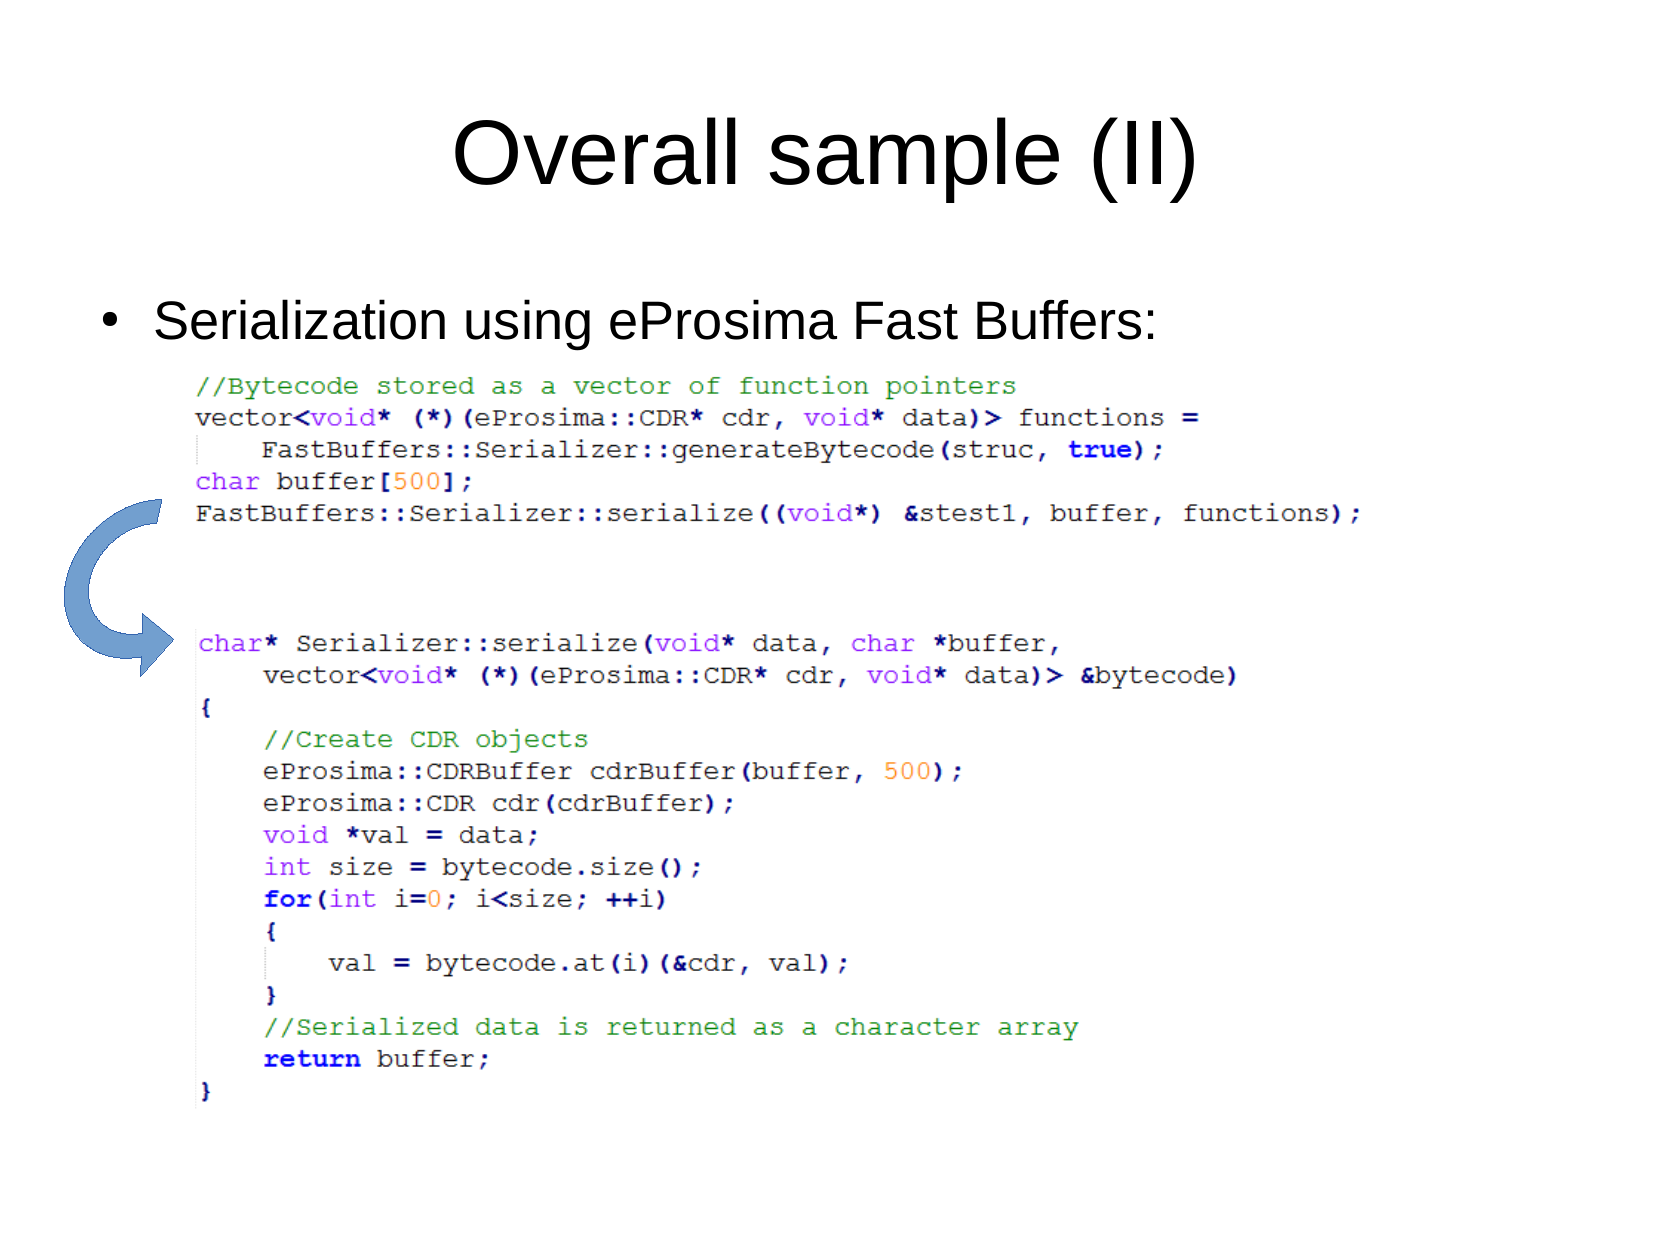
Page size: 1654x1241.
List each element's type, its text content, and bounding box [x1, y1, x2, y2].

picture [189, 369, 1381, 535]
picture [195, 629, 1291, 1111]
text_box [64, 499, 174, 677]
list Serialization using eProsima Fast Buffers: [82, 290, 1571, 1010]
title Overall sample (II) [82, 49, 1571, 257]
